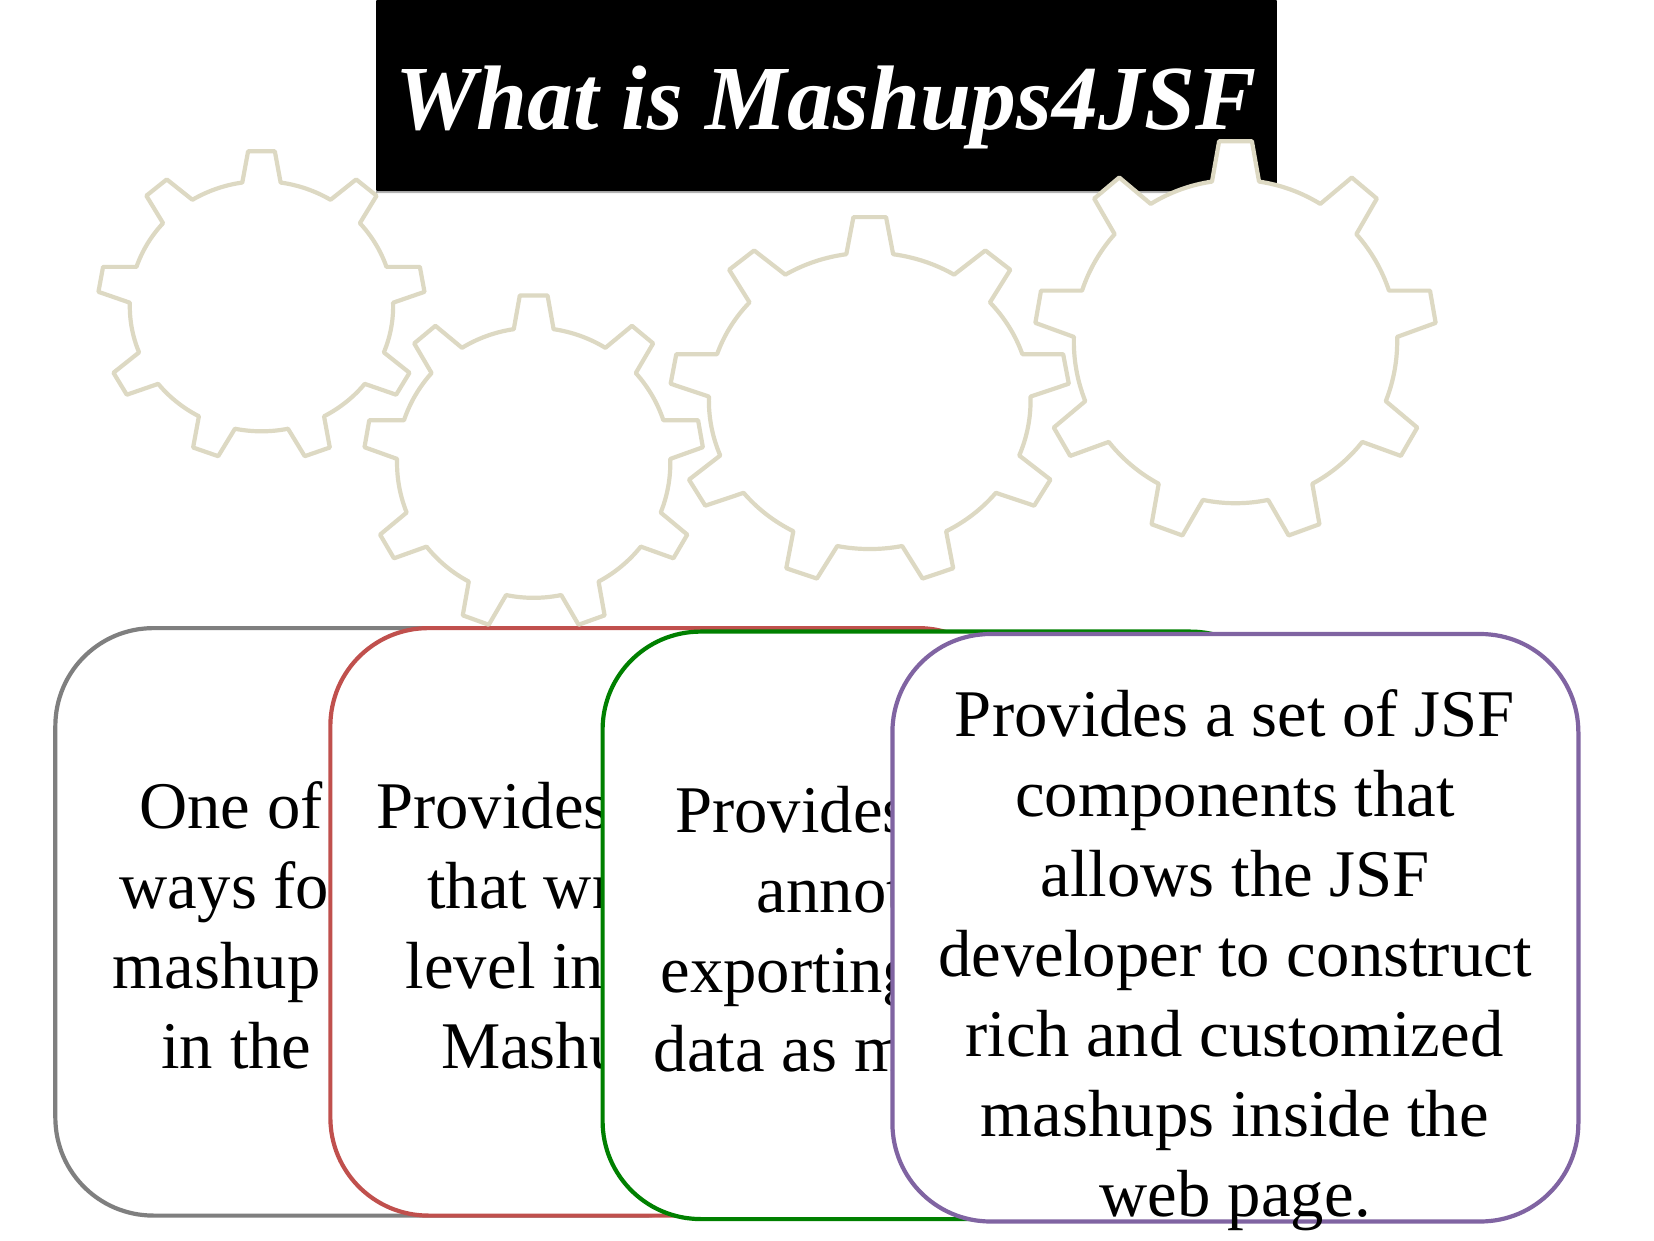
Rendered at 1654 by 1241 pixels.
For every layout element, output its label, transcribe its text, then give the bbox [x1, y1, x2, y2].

text_box JSF Components [1035, 141, 1436, 536]
text_box One of the possible ways for simplifying mashup development in the Java World [55, 628, 417, 1216]
text_box Feed Annotation [670, 217, 1069, 579]
text_box Provides a set of JSF components that allows the JSF developer to construct rich and customized mashups inside the web page. [892, 634, 1579, 1222]
text_box API Wrapers [364, 295, 703, 625]
text_box Provides a set of APIs that wraps the low level information of Mashup services. [330, 628, 942, 1216]
text_box Provides the @Feed annotation for exporting application data as mashup feeds. [602, 631, 1213, 1220]
text_box Simplify [98, 151, 425, 457]
text_box What is Mashups4JSF [377, 0, 1277, 191]
